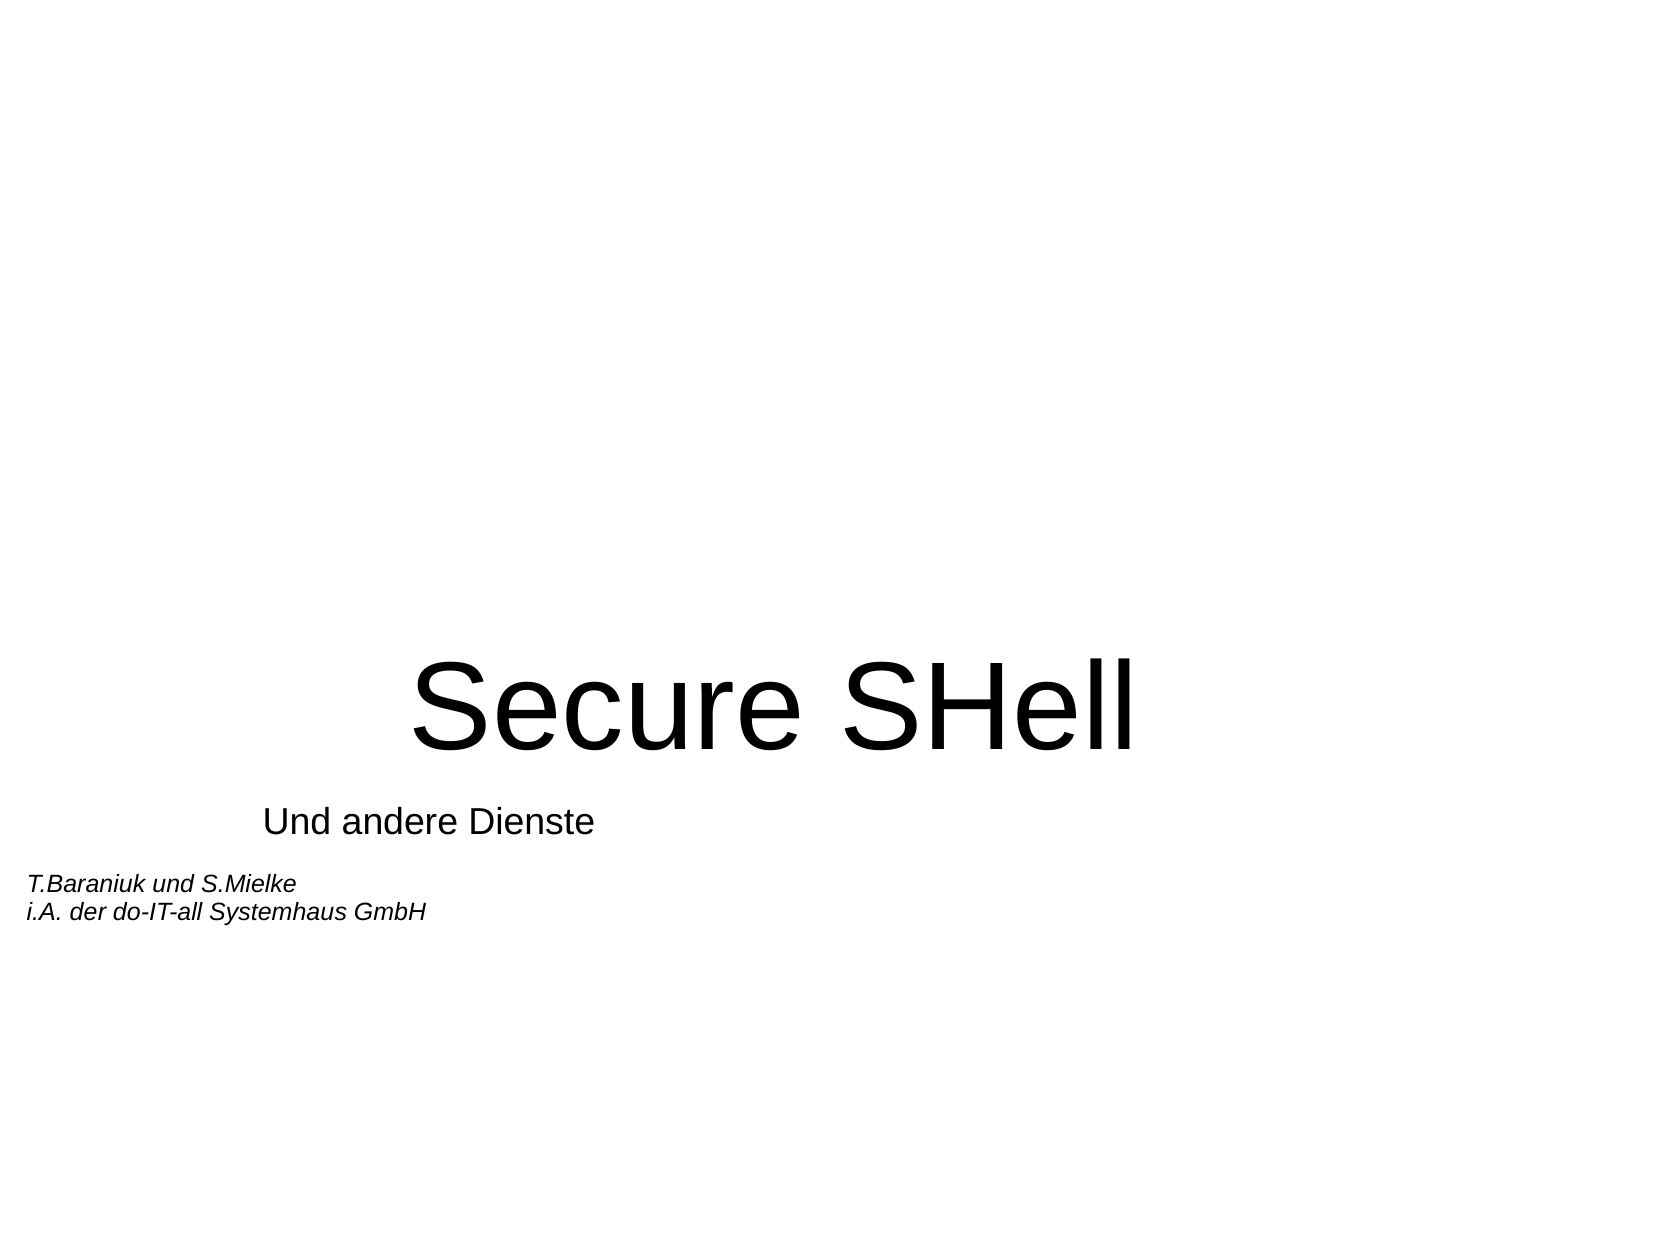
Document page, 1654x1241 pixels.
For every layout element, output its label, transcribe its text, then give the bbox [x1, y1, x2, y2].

text_box T.Baraniuk und S.Mielke i.A. der do-IT-all Systemhaus GmbH [11, 862, 839, 943]
text_box Und andere Dienste [247, 793, 650, 851]
title Secure SHell [265, 602, 1282, 810]
